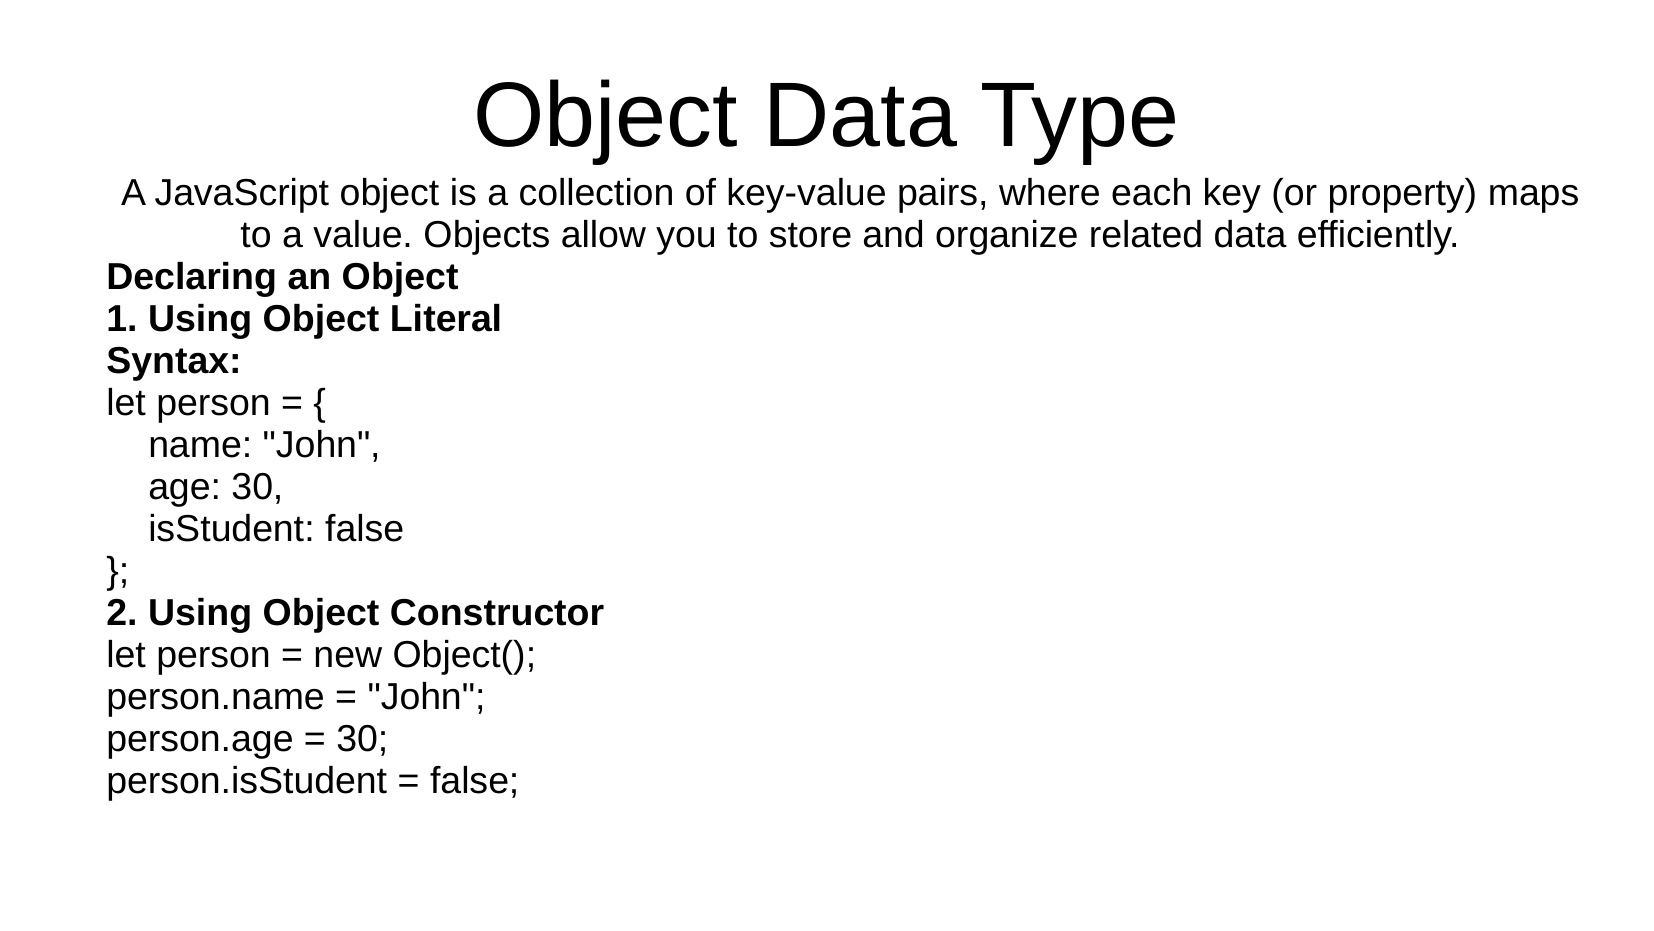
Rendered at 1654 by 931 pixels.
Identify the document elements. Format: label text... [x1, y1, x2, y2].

subtitle A JavaScript object is a collection of key-value pairs, where each key (or property) maps to a value. Objects allow you to store and organize related data efficiently. Declaring an Object 1. Using Object Literal Syntax: let person = { name: "John", age: 30, isStudent: false }; 2. Using Object Constructor let person = new Object(); person.name = "John"; person.age = 30; person.isStudent = false; [106, 171, 1595, 931]
title Object Data Type [82, 37, 1571, 193]
